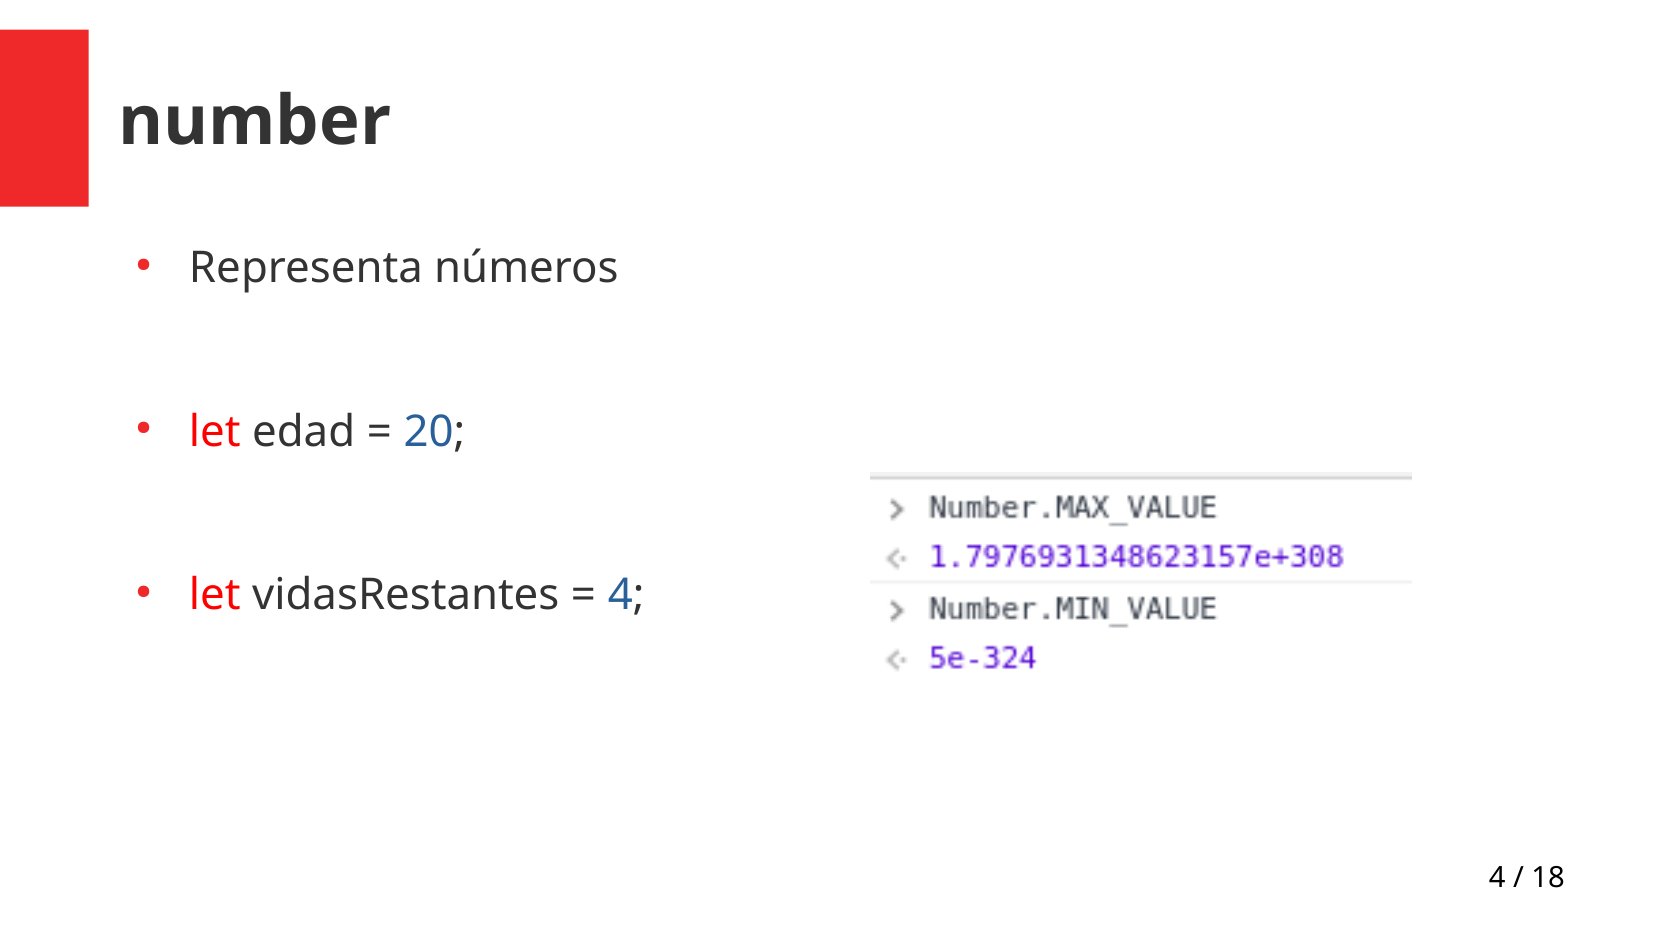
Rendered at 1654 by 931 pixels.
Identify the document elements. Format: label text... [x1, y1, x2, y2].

list Representa números let edad = 20; let vidasRestantes = 4; [118, 236, 1595, 798]
title number [118, 29, 1595, 207]
picture [870, 472, 1412, 680]
